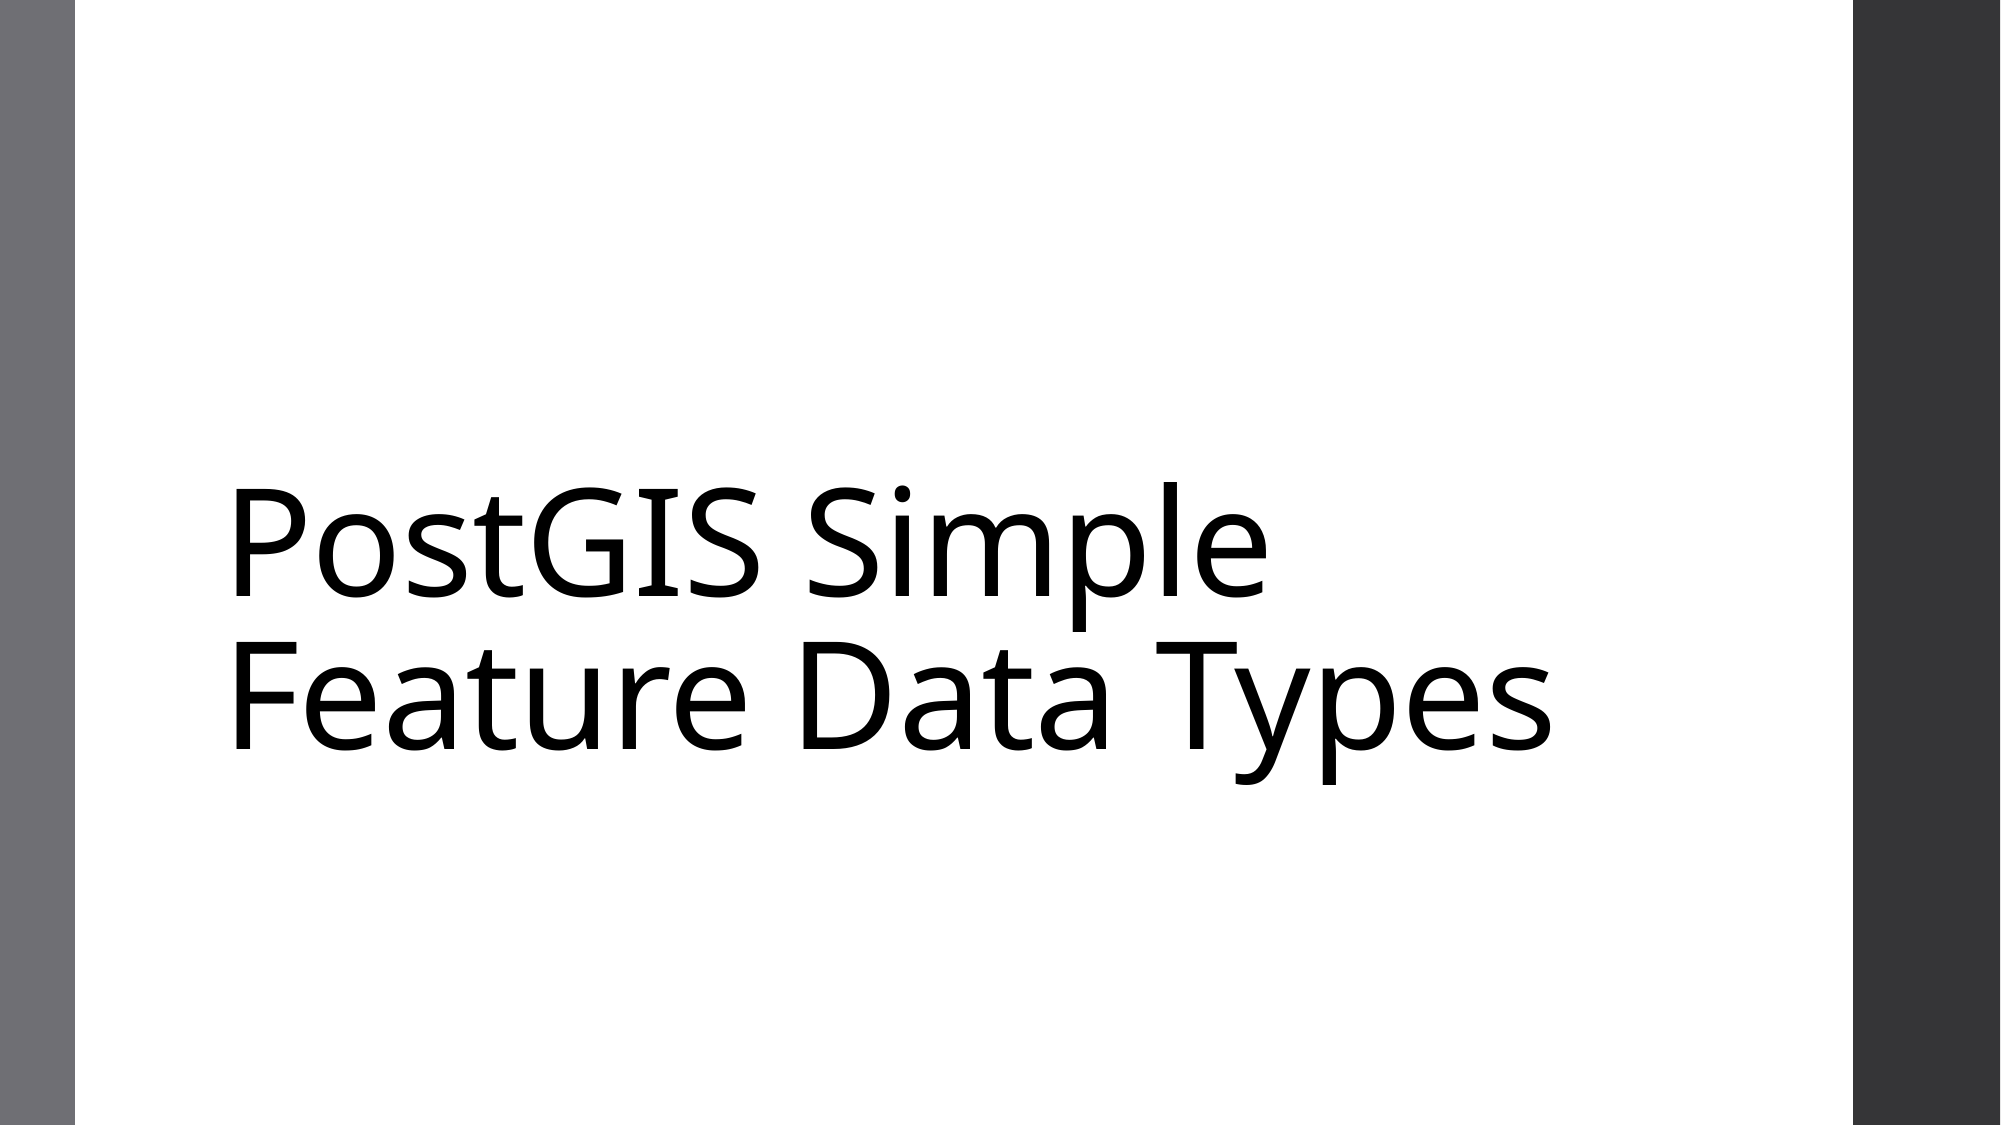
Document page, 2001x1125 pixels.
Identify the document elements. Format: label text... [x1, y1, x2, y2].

title PostGIS Simple Feature Data Types [206, 124, 1752, 788]
